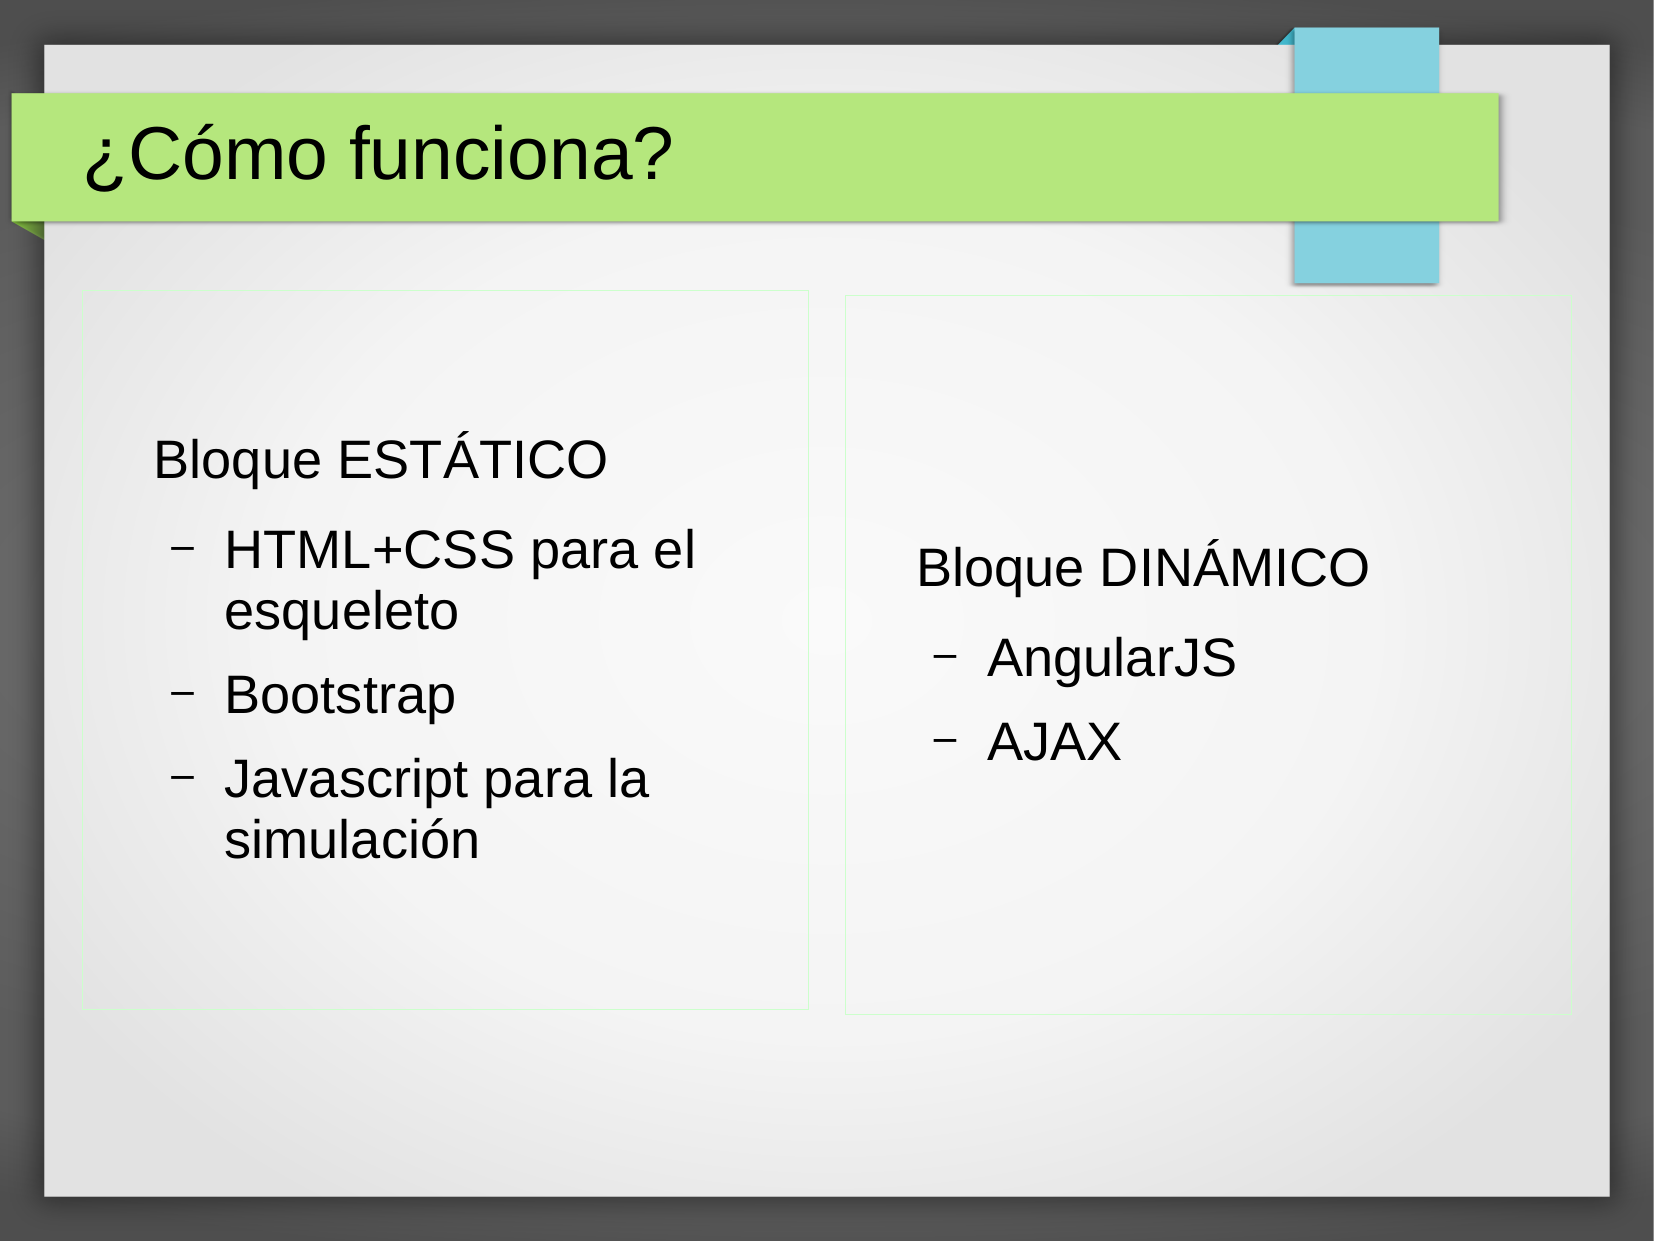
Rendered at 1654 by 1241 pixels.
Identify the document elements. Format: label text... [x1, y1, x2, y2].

picture [0, 0, 1654, 1241]
title ¿Cómo funciona? [82, 94, 1264, 213]
list Bloque ESTÁTICO HTML+CSS para el esqueleto Bootstrap Javascript para la simulación [82, 290, 809, 1010]
list Bloque DINÁMICO AngularJS AJAX [845, 295, 1572, 1015]
